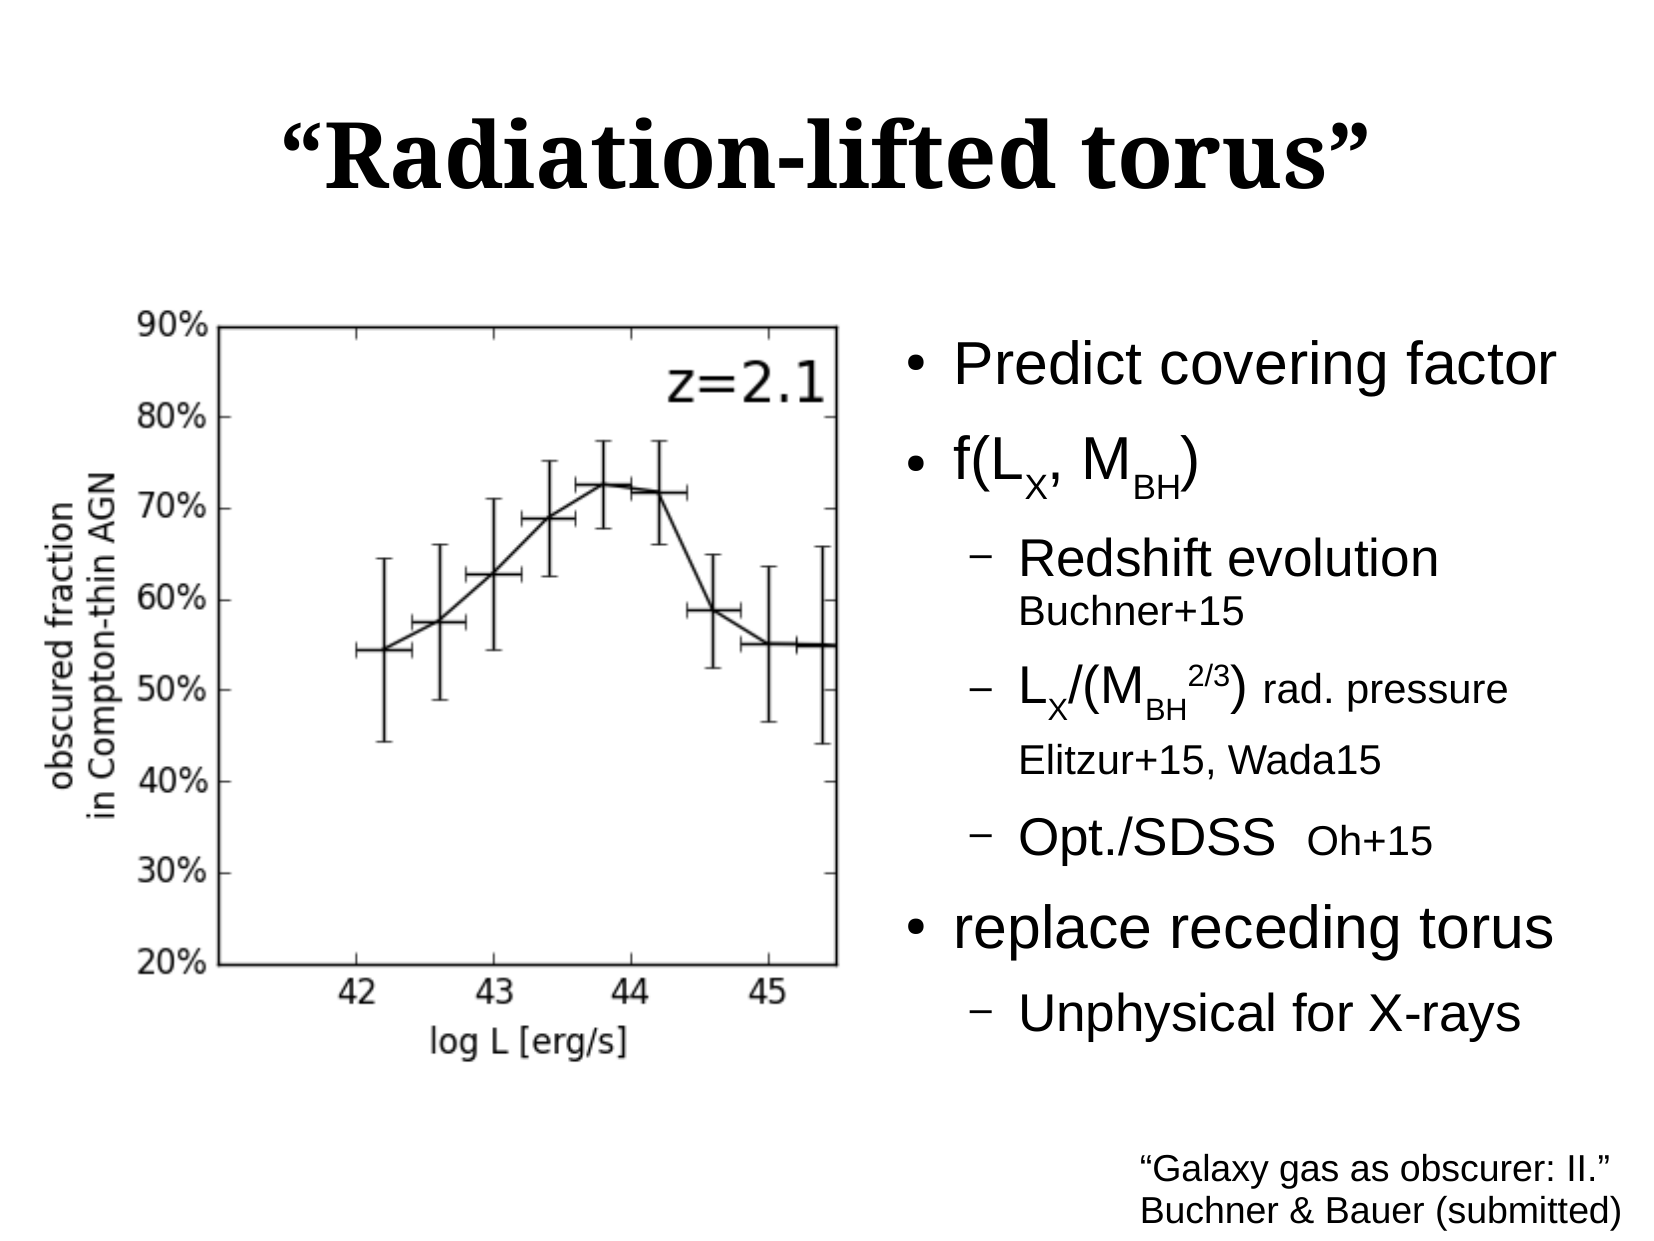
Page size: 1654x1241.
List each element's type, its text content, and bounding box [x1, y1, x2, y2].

picture [27, 289, 856, 1081]
list Predict covering factor f(LX, MBH) Redshift evolution Buchner+15 LX/(MBH2/3) rad. pressure Elitzur+15, Wada15 Opt./SDSS Oh+15 replace receding torus Unphysical for X-rays [889, 330, 1636, 1050]
title “Radiation-lifted torus” [82, 49, 1571, 257]
text_box “Galaxy gas as obscurer: II.” Buchner & Bauer (submitted) [1125, 1140, 1646, 1240]
